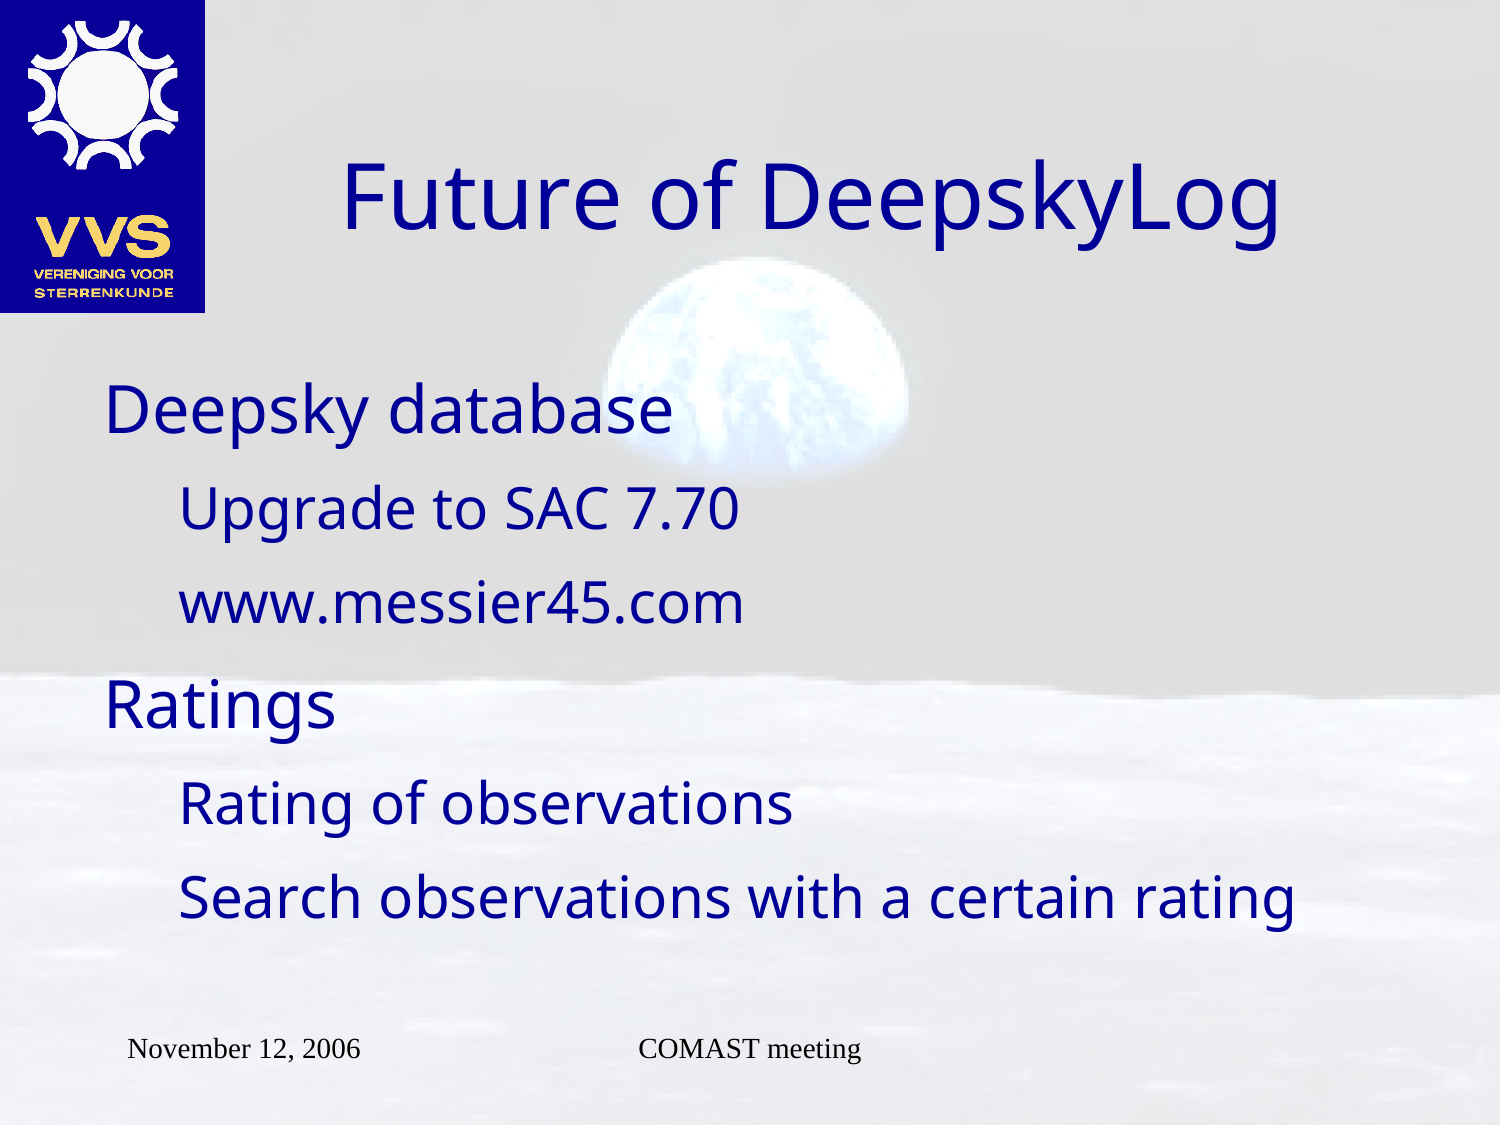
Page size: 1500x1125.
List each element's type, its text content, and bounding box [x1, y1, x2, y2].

list Deepsky database Upgrade to SAC 7.70 www.messier45.com Ratings Rating of observations Search observations with a certain rating [88, 354, 1364, 930]
picture [0, 0, 205, 313]
title Future of DeepskyLog [237, 99, 1388, 288]
